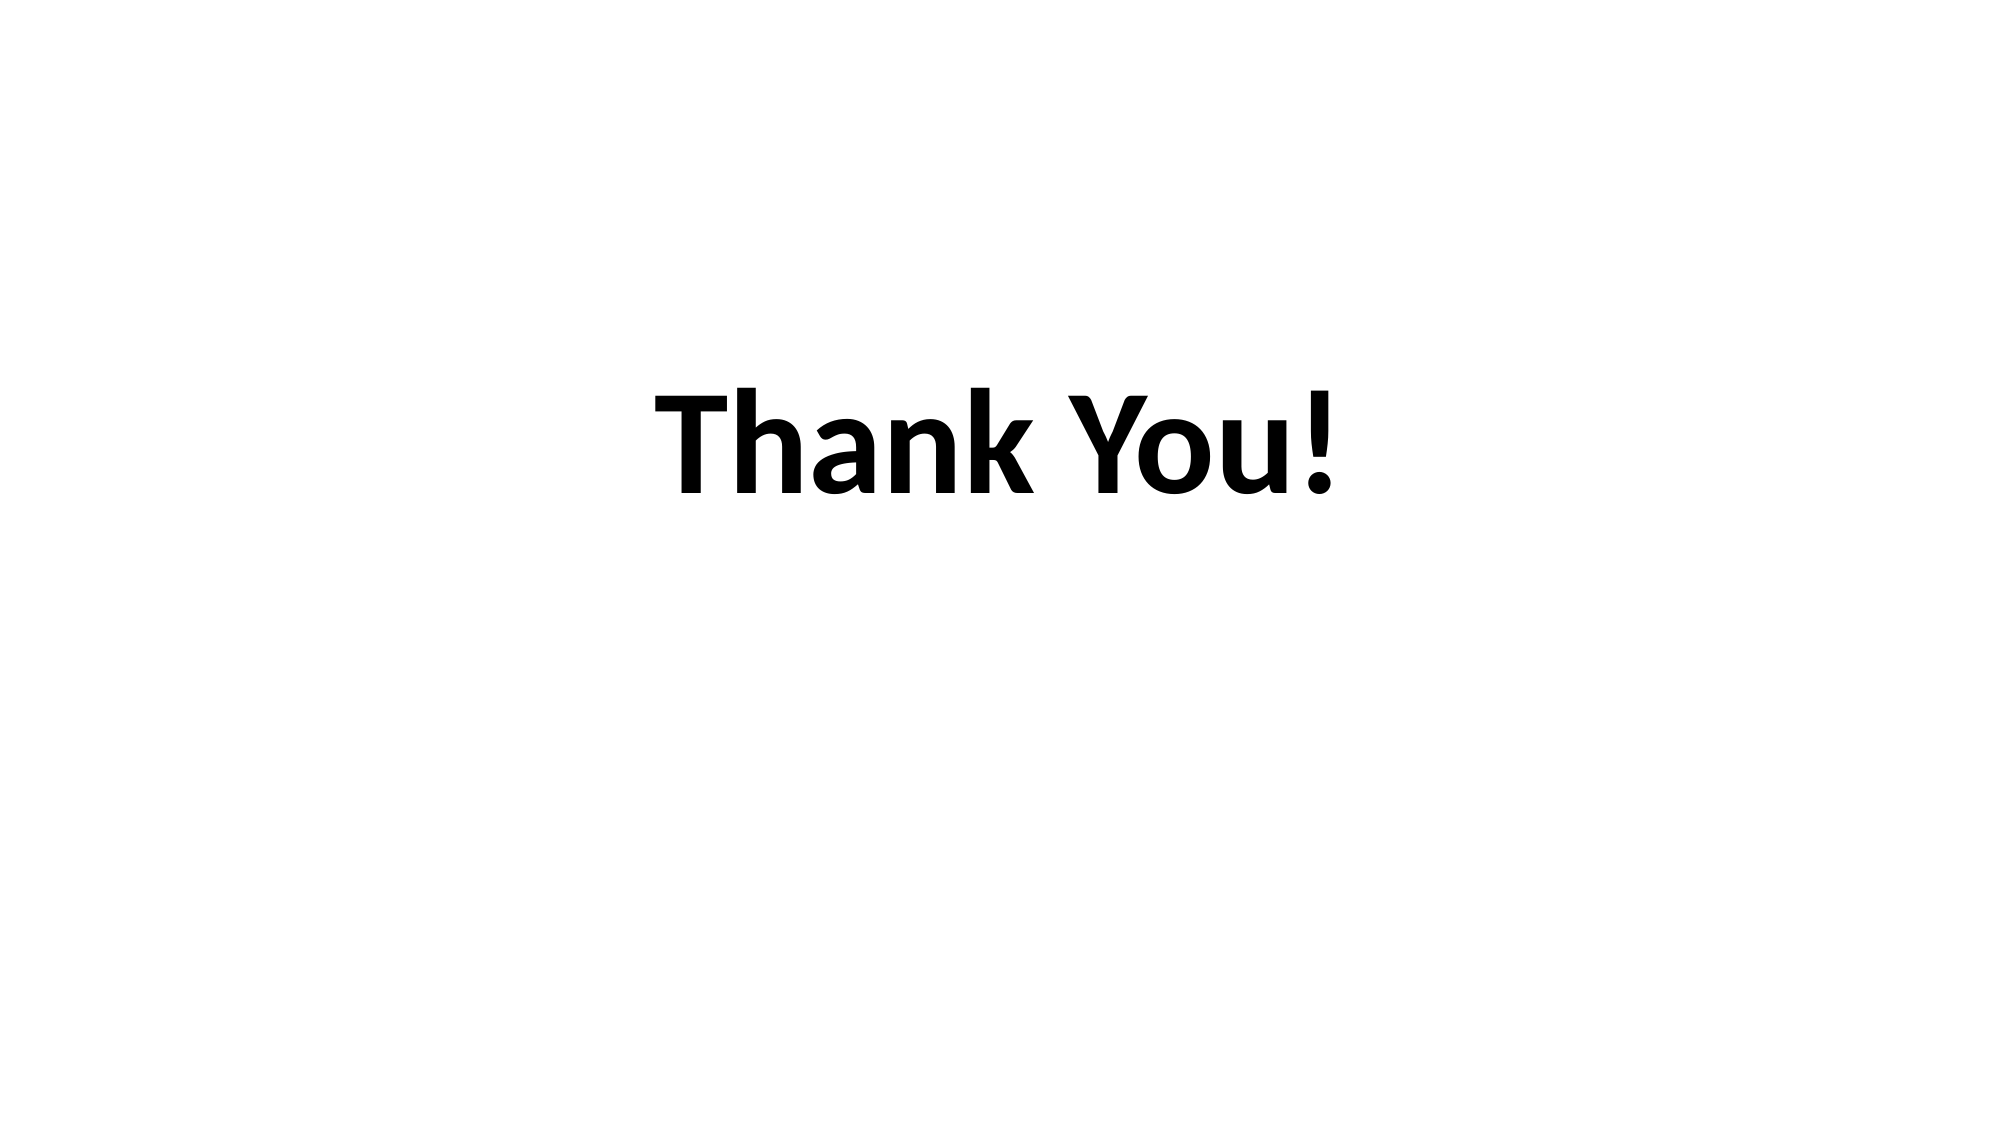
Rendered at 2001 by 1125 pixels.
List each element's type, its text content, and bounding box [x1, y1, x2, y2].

title Thank You! [249, 259, 1750, 652]
